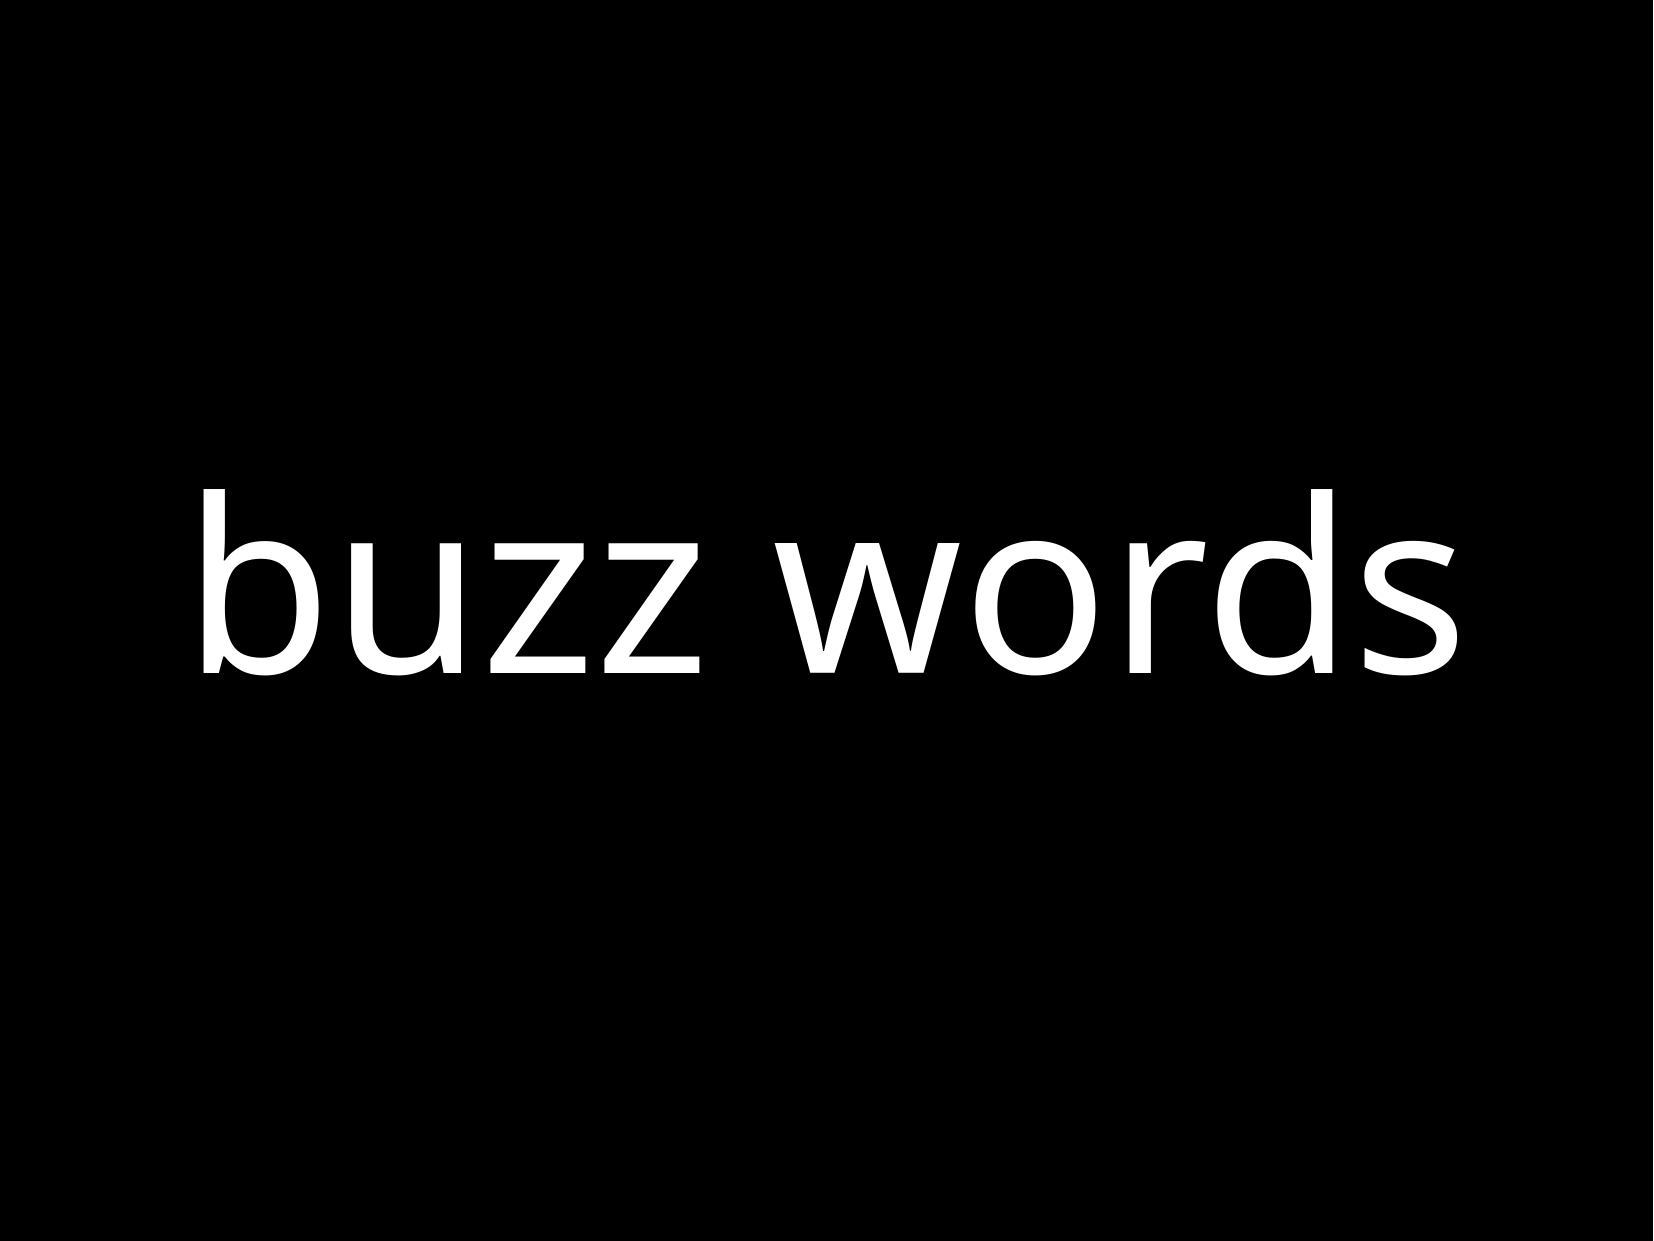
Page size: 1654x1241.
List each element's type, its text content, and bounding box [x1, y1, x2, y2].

text_box buzz words [82, 56, 1571, 1102]
